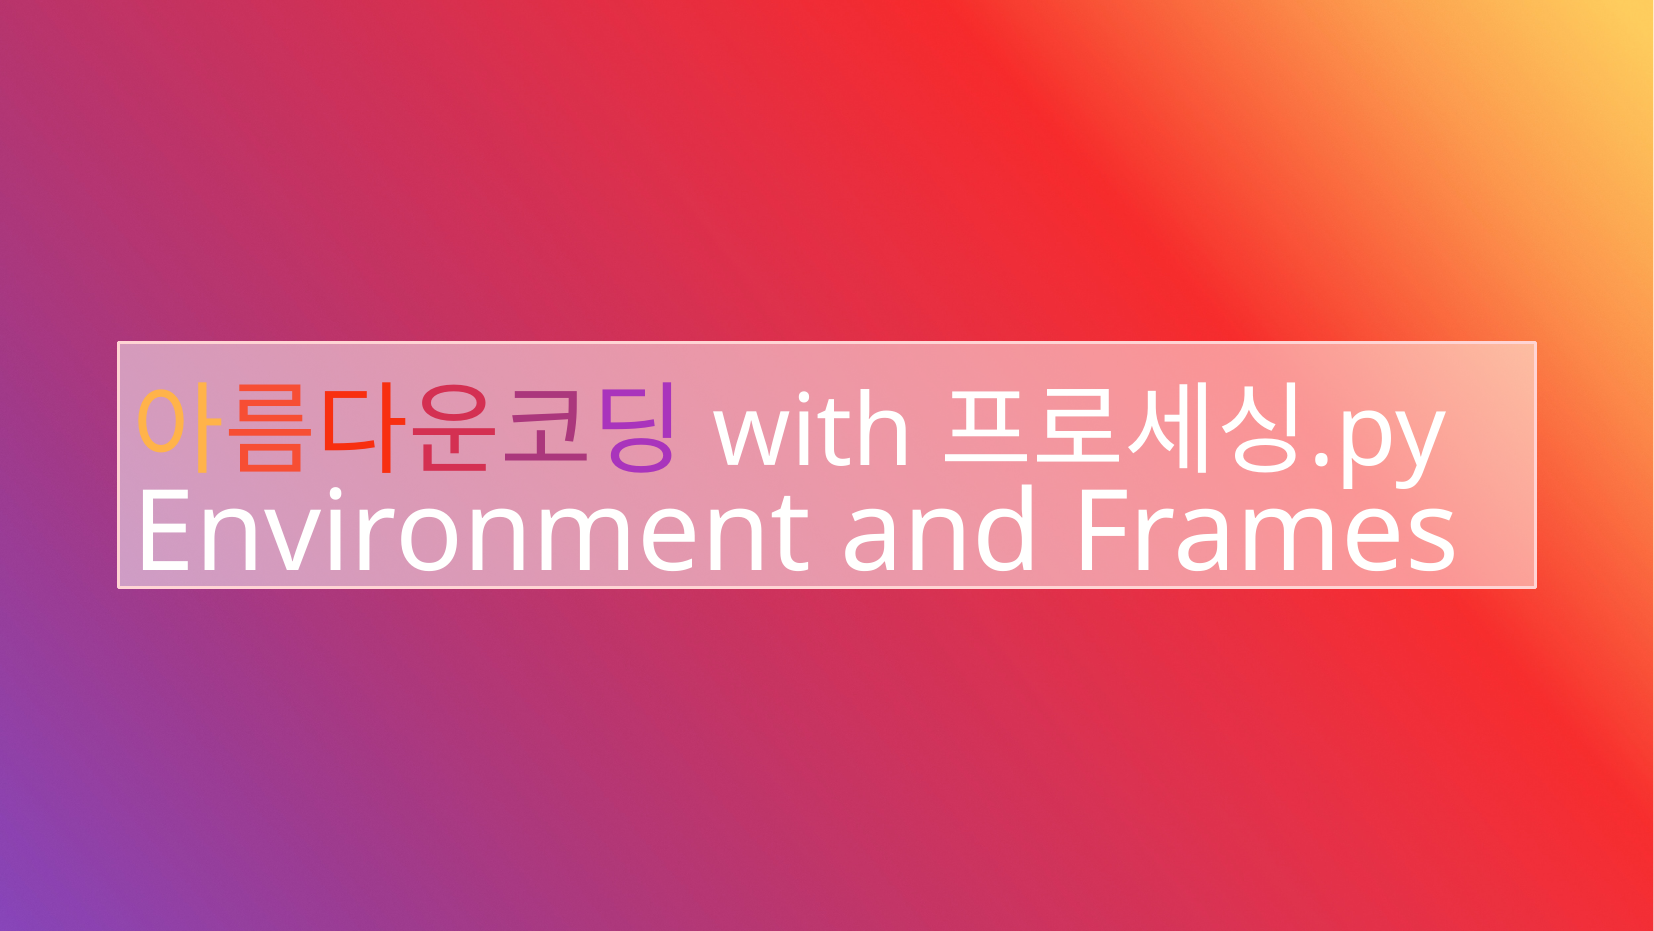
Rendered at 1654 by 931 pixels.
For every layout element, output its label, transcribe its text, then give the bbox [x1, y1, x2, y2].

text_box Environment and Frames [118, 442, 1536, 588]
text_box 아름다운코딩 with 프로세싱.py [118, 342, 1536, 442]
picture [0, 0, 1654, 931]
text_box 아름다운코딩 with 프로세싱.py [118, 588, 1536, 638]
